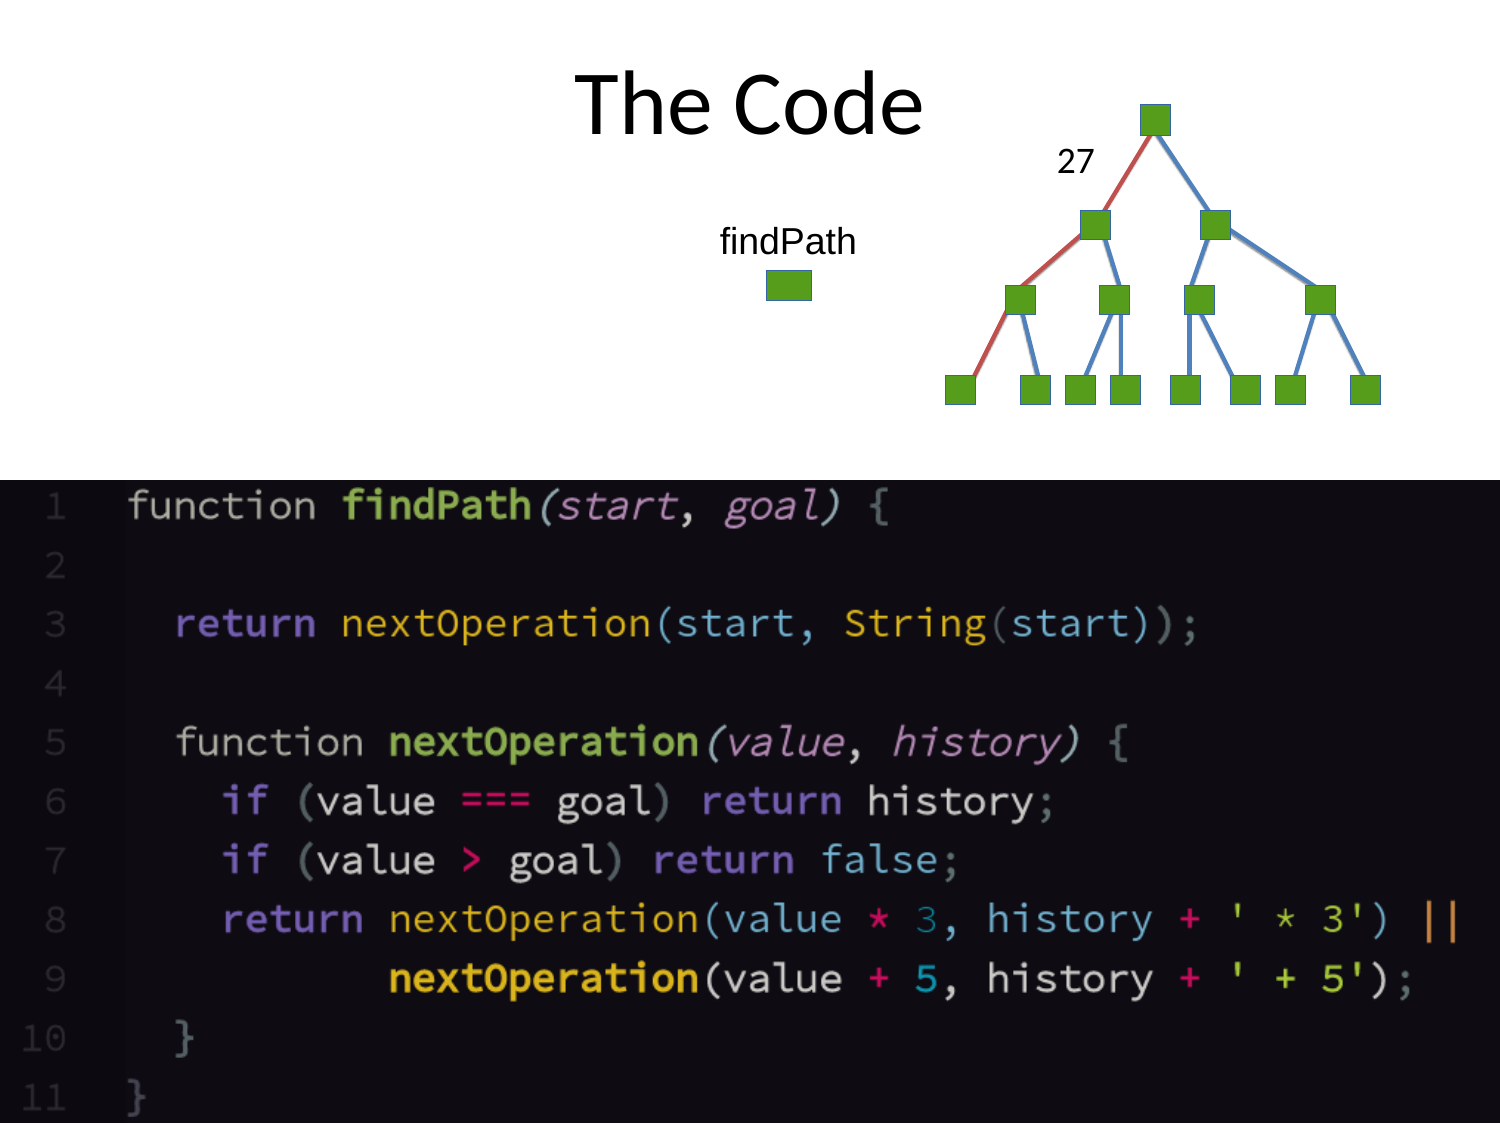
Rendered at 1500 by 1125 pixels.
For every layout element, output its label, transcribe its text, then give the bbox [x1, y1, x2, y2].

title The Code [1120, 138, 1191, 192]
text_box [1140, 104, 1171, 136]
text_box [1230, 375, 1261, 405]
text_box findPath [705, 213, 872, 271]
text_box [1080, 210, 1111, 240]
title The Code [75, 3, 1425, 192]
text_box [1350, 375, 1381, 405]
text_box [1065, 375, 1096, 405]
text_box [1275, 375, 1306, 405]
text_box [1200, 210, 1231, 240]
text_box [1005, 285, 1036, 315]
text_box [1305, 285, 1336, 315]
text_box [766, 271, 812, 301]
picture [0, 480, 1500, 1123]
text_box [1170, 375, 1201, 405]
text_box [945, 375, 976, 405]
text_box [1110, 375, 1141, 405]
text_box [1099, 285, 1130, 315]
text_box [1020, 375, 1051, 405]
text_box [1184, 285, 1215, 315]
text_box 27 [1042, 128, 1110, 189]
